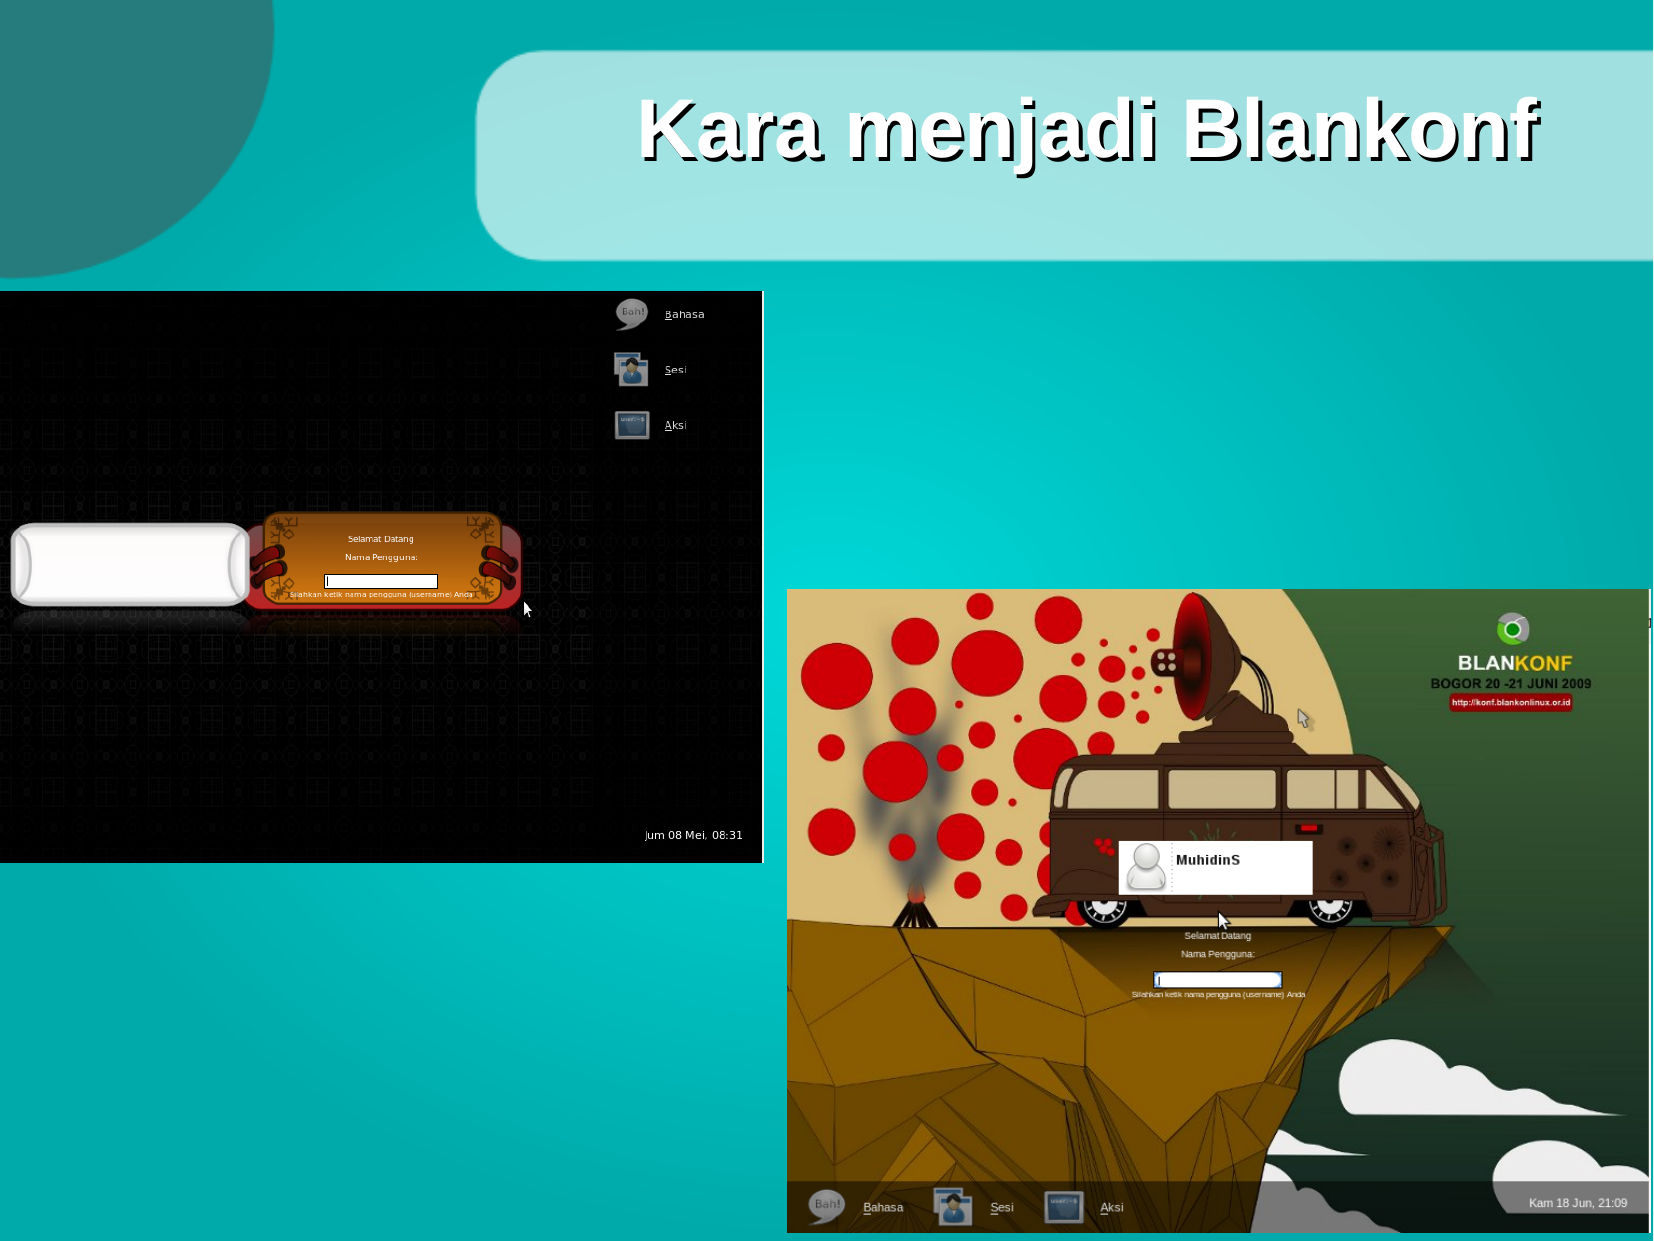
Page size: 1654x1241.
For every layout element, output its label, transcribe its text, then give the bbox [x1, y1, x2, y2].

picture [0, 0, 1654, 1241]
text_box Kara menjadi Blankonf [524, 75, 1650, 226]
